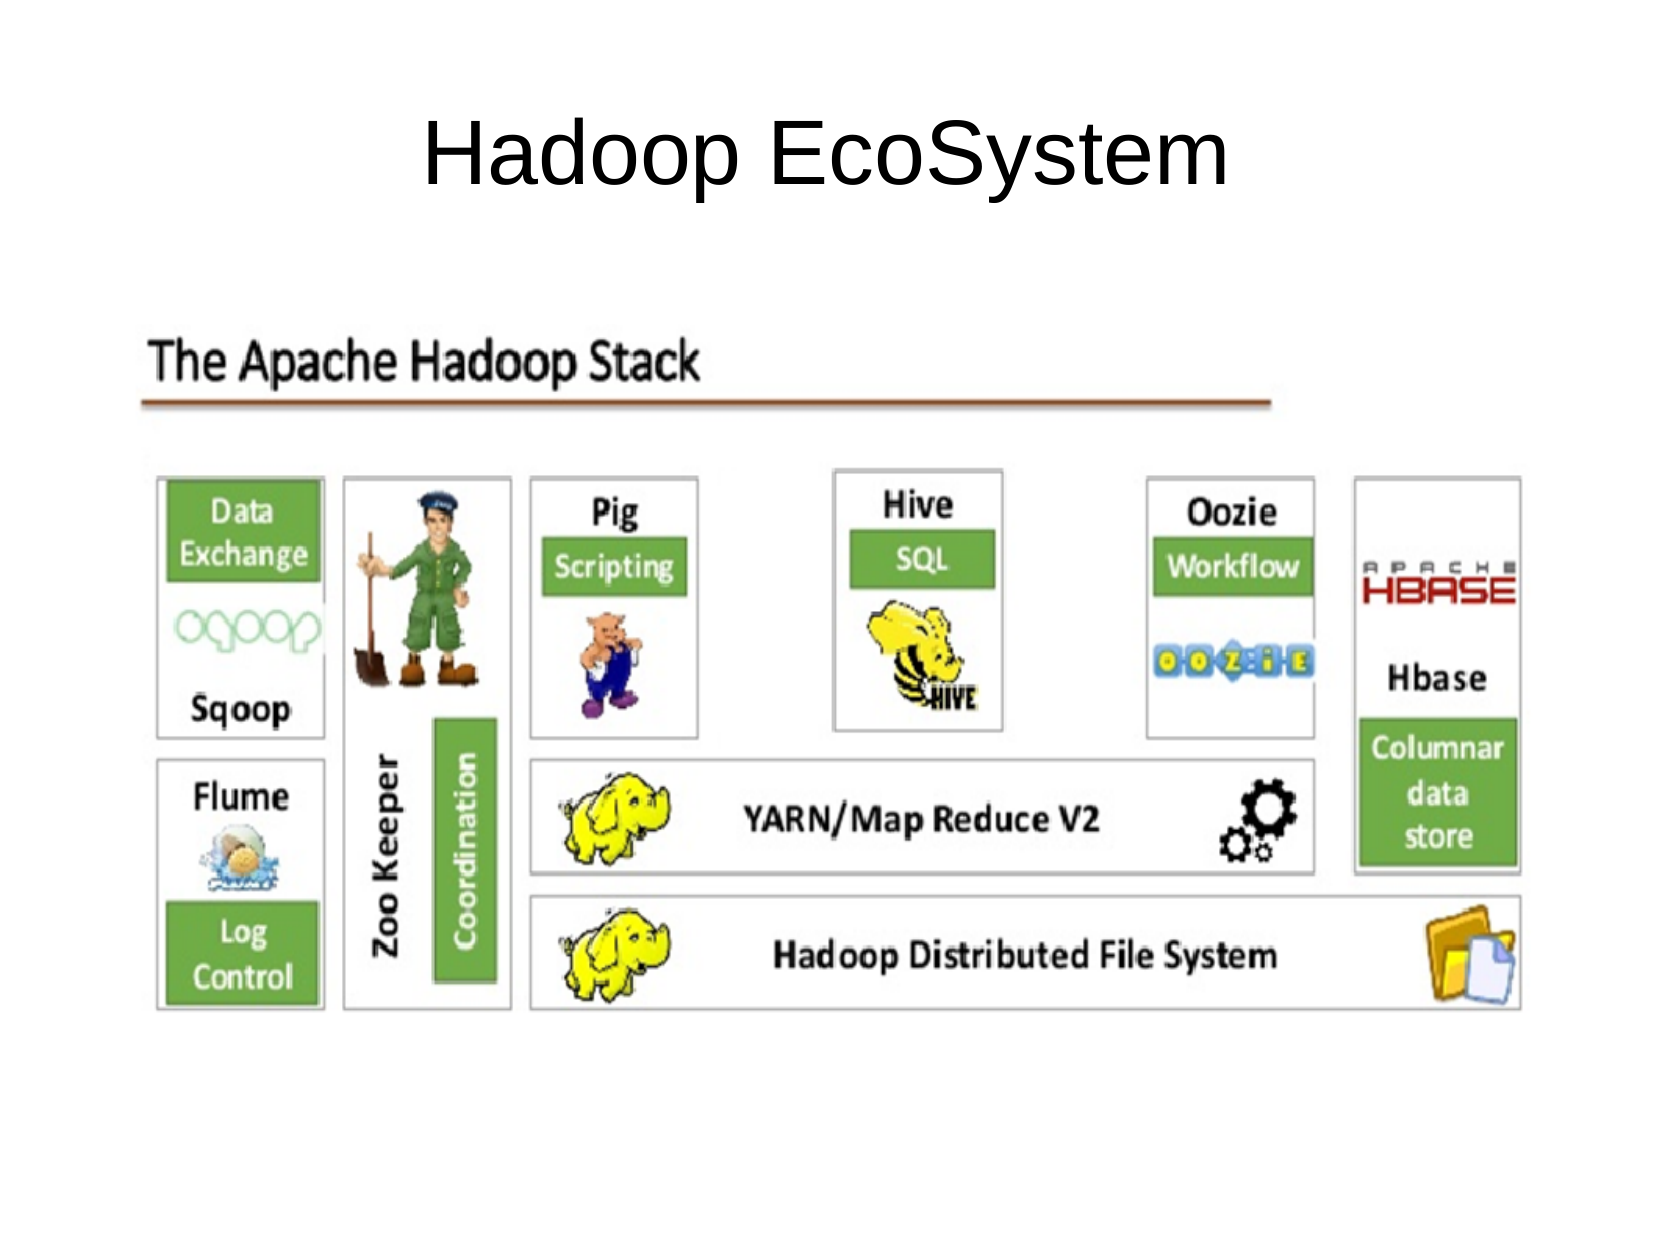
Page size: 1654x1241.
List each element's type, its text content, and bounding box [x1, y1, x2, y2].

picture [130, 310, 1548, 1063]
title Hadoop EcoSystem [82, 49, 1571, 257]
